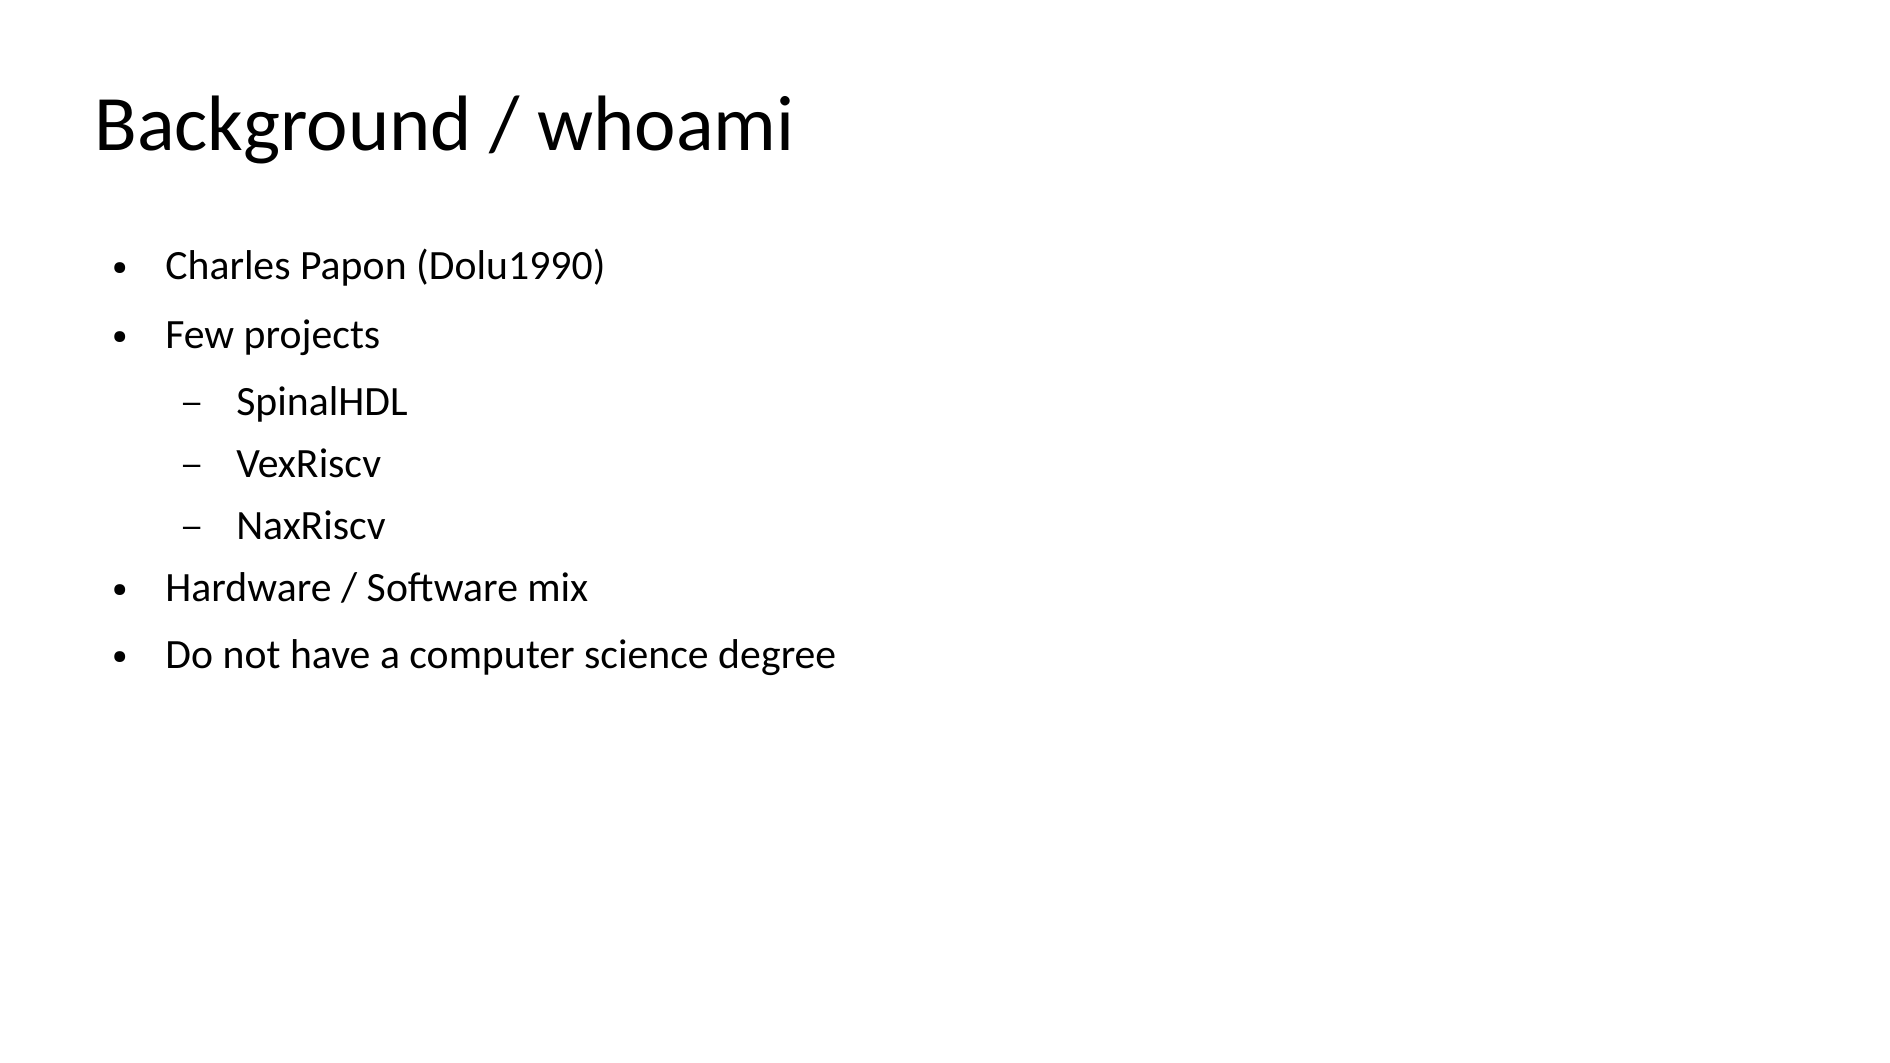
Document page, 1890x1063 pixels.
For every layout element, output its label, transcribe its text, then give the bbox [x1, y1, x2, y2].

title Background / whoami [94, 42, 1796, 220]
list Charles Papon (Dolu1990) Few projects SpinalHDL VexRiscv NaxRiscv Hardware / Software mix Do not have a computer science degree [94, 248, 1890, 957]
